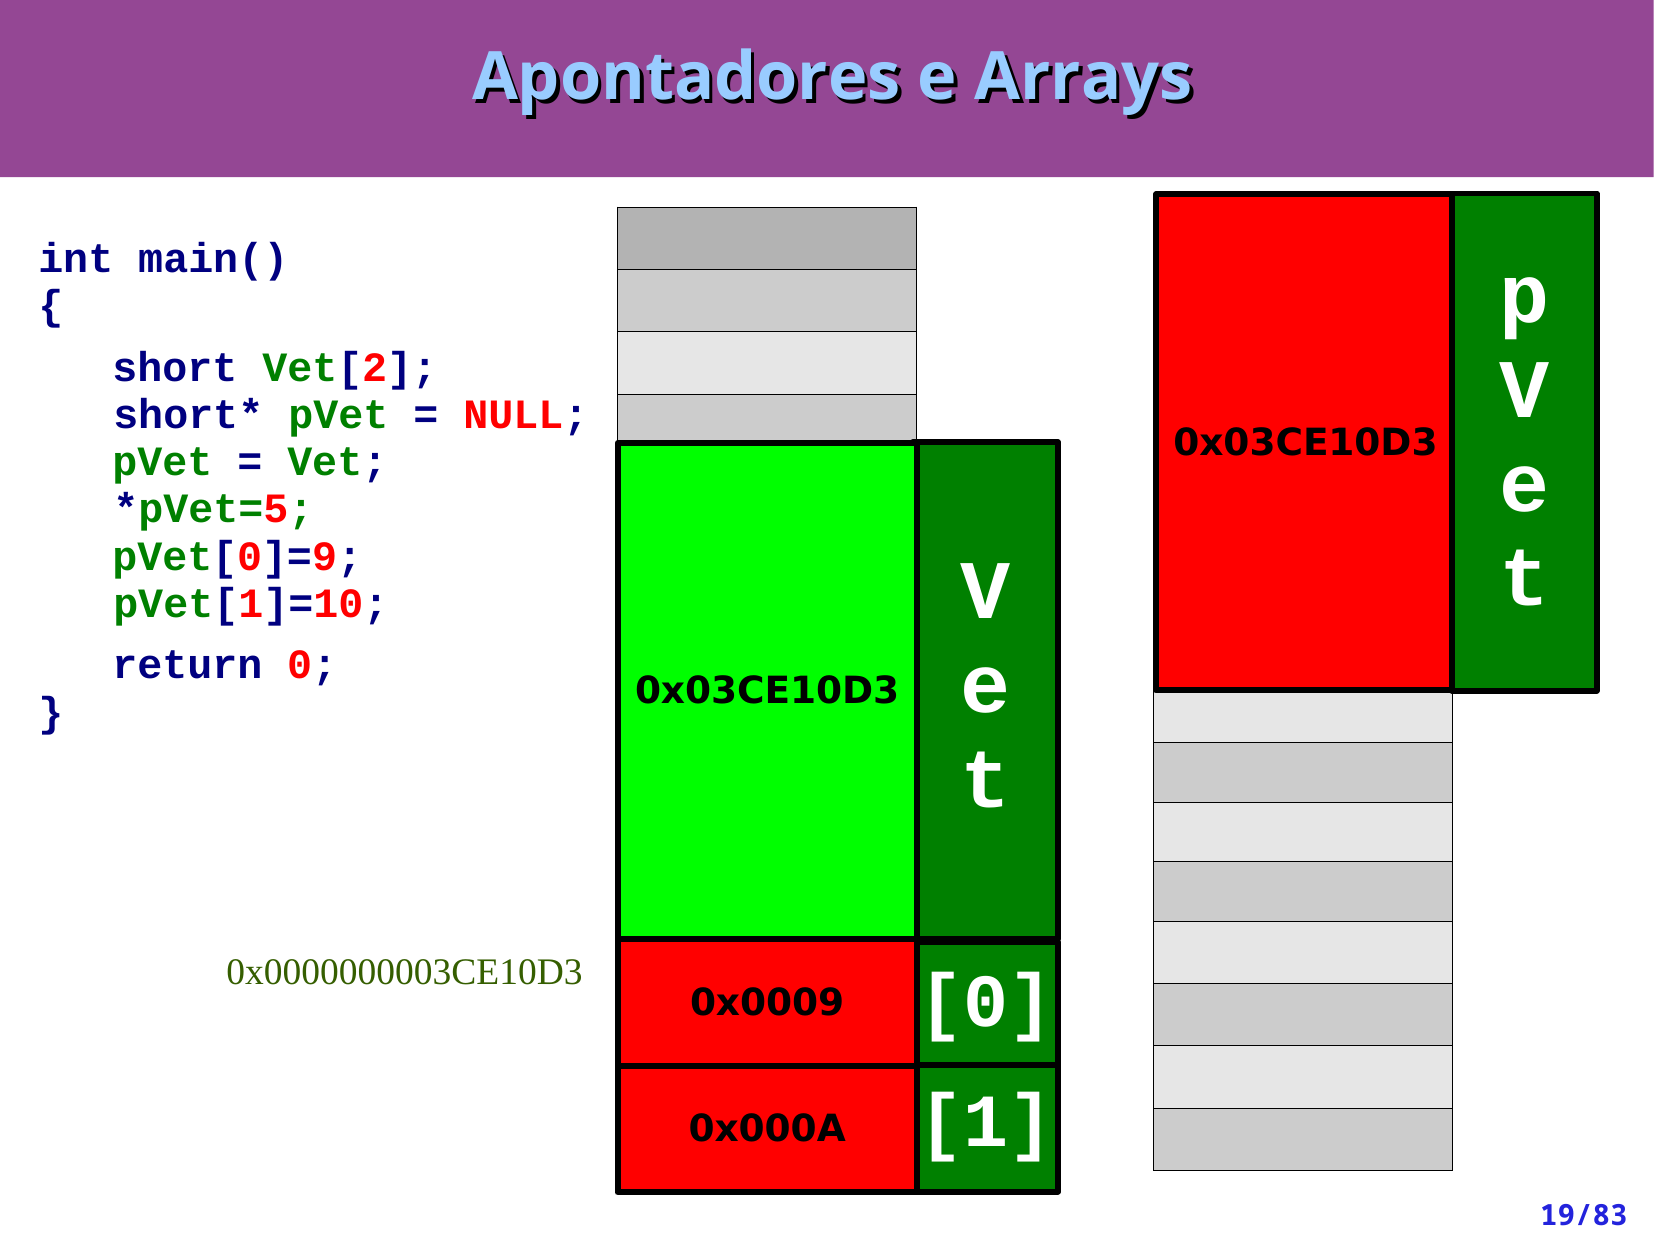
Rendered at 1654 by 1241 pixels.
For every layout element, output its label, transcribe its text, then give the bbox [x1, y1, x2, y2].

text_box [0] [1] [920, 1068, 1058, 1192]
table_cell [1154, 743, 1452, 802]
table_cell [1154, 803, 1452, 861]
text_box V e t [920, 442, 1058, 939]
text_box 0x000A [617, 1069, 917, 1193]
table_cell [621, 332, 916, 394]
table_cell [1154, 862, 1452, 921]
text_box 0x0000000003CE10D3 [211, 943, 607, 1001]
text_box 0x0009 [617, 938, 917, 1066]
text_box 0x03CE10D3 [617, 442, 917, 936]
table_cell [1154, 1046, 1452, 1108]
table_cell [621, 395, 916, 440]
table_cell [1154, 984, 1452, 1045]
text_box 0x03CE10D3 [1156, 194, 1449, 691]
table_cell [1154, 1109, 1452, 1170]
table_cell [1154, 693, 1452, 742]
text_box [0] [1] [920, 941, 1058, 1062]
table_cell [621, 270, 916, 331]
title Apontadores e Arrays [88, 0, 1577, 178]
table_header [618, 208, 916, 269]
table_cell [1154, 922, 1452, 983]
text_box int main() { short Vet[2]; short* pVet = NULL; pVet = Vet; *pVet=5; pVet[0]=9; pVet[1]=10; return 0; } [23, 230, 621, 916]
text_box p V e t [1451, 193, 1597, 691]
